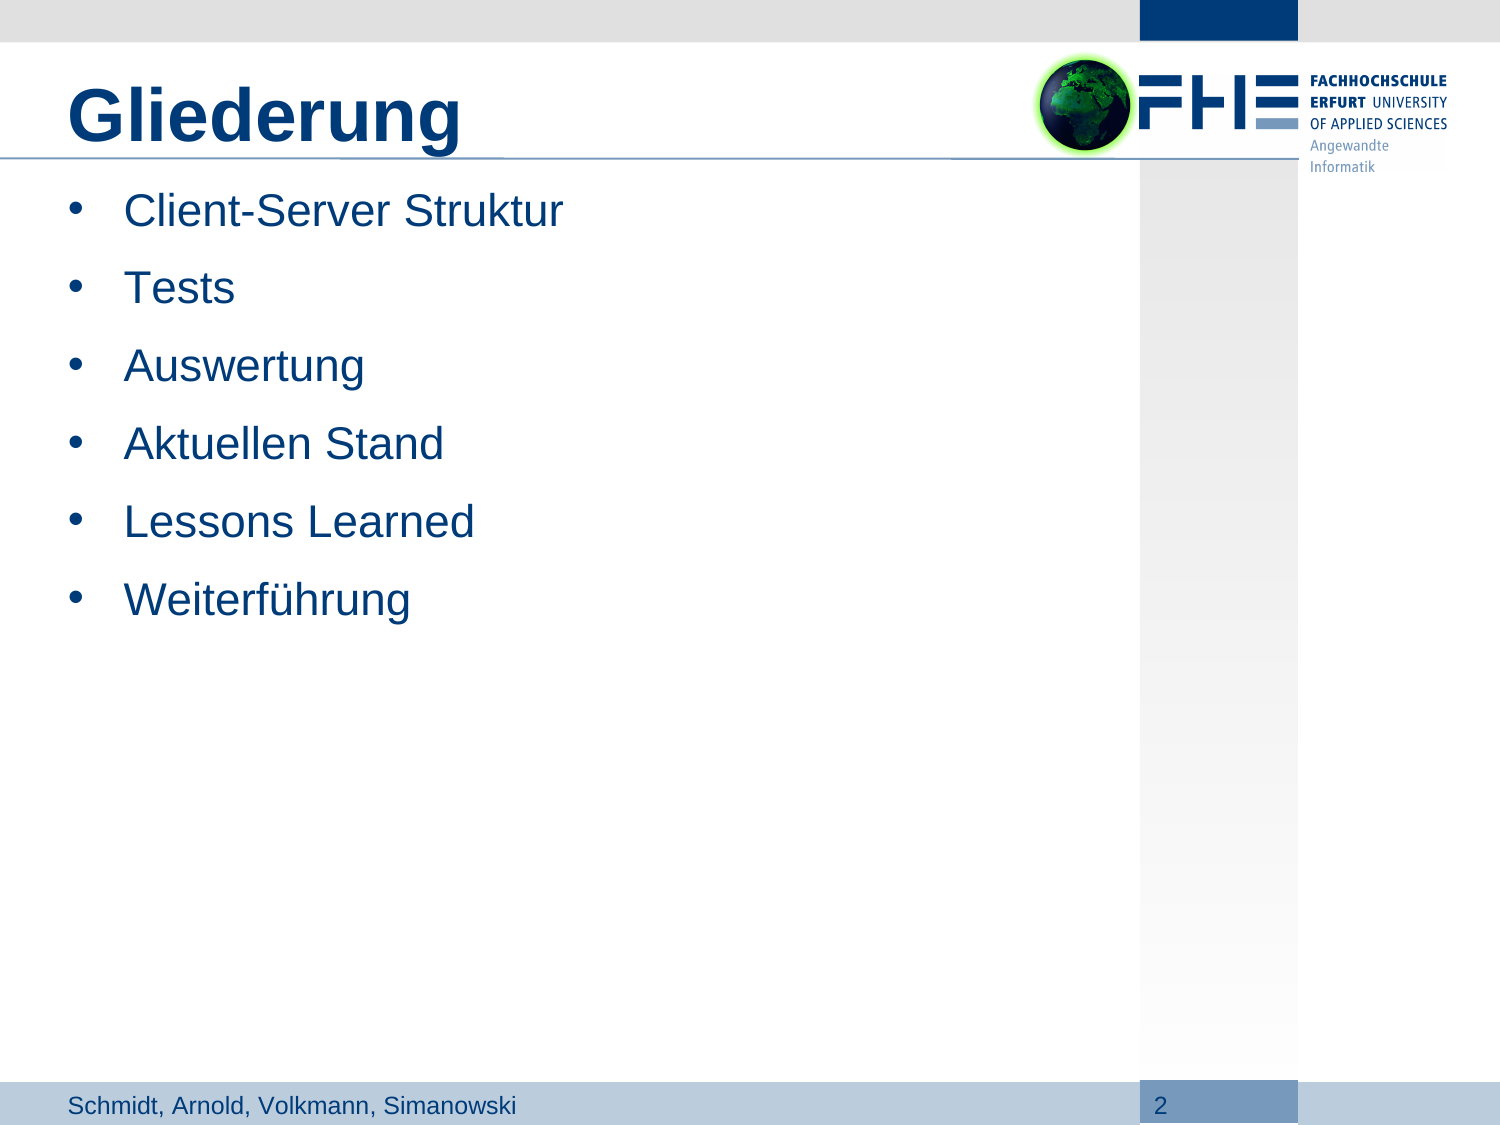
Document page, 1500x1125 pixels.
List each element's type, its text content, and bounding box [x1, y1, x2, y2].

list Client-Server Struktur Tests Auswertung Aktuellen Stand Lessons Learned Weiterführung [53, 172, 1500, 1083]
picture [1030, 50, 1140, 58]
picture [1030, 75, 1447, 172]
title Gliederung [53, 58, 1140, 142]
